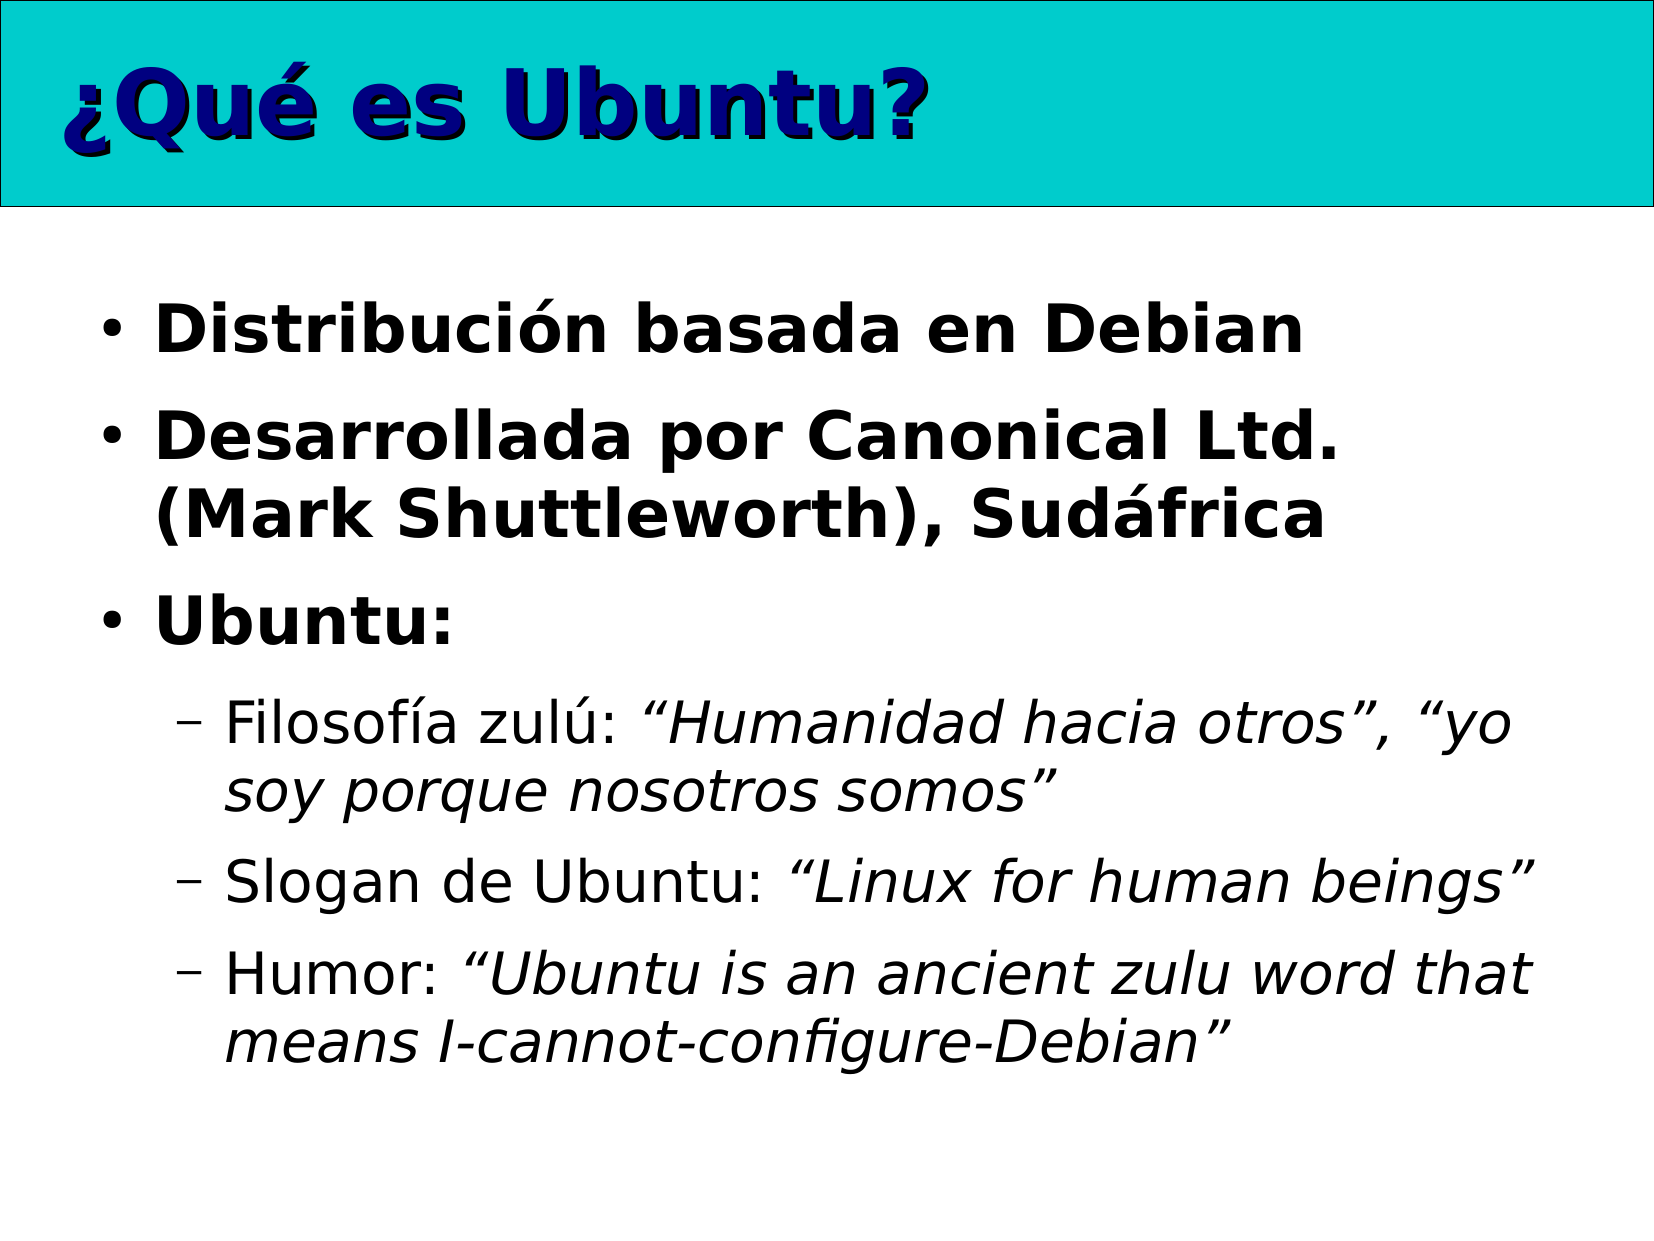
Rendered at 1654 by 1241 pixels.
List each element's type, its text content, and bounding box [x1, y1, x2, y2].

list Distribución basada en Debian Desarrollada por Canonical Ltd. (Mark Shuttleworth), Sudáfrica Ubuntu: Filosofía zulú: “Humanidad hacia otros”, “yo soy porque nosotros somos” Slogan de Ubuntu: “Linux for human beings” Humor: “Ubuntu is an ancient zulu word that means I-cannot-configure-Debian” [82, 290, 1571, 1109]
title ¿Qué es Ubuntu? [59, 14, 1654, 192]
